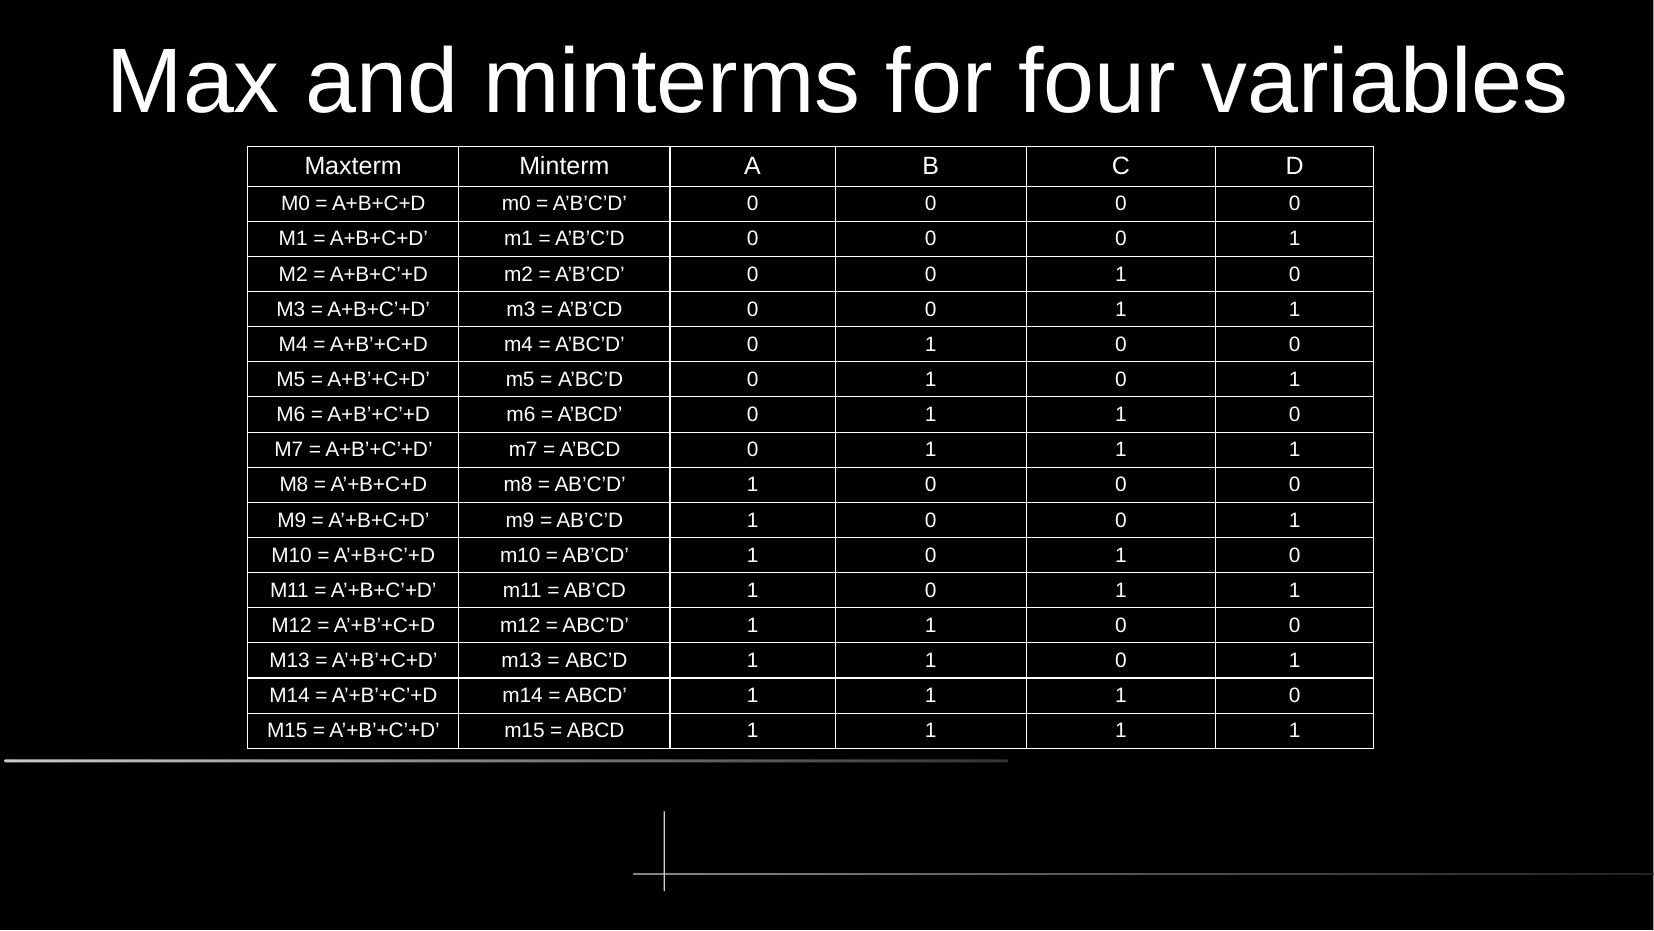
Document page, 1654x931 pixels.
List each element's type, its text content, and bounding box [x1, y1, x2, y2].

table_cell 0 [836, 503, 1026, 537]
table_cell 1 [671, 714, 835, 748]
table_cell 0 [1027, 187, 1215, 221]
table_cell m6 = A’BCD’ [459, 397, 669, 432]
table_cell 0 [671, 397, 835, 432]
table_header A [671, 147, 835, 186]
table_header D [1216, 147, 1373, 186]
table_cell 0 [836, 187, 1026, 221]
table_cell 1 [836, 433, 1026, 467]
table_cell 1 [836, 714, 1026, 748]
table_cell 0 [1216, 538, 1373, 572]
table_cell 1 [836, 362, 1026, 396]
table_cell 0 [1027, 643, 1215, 677]
table_header Maxterm [248, 147, 458, 186]
table_cell M2 = A+B+C’+D [248, 257, 458, 291]
table_cell 1 [1216, 573, 1373, 607]
table_cell 0 [671, 362, 835, 396]
table_cell 1 [1027, 573, 1215, 607]
table_cell 0 [1027, 222, 1215, 256]
table_cell 0 [1216, 608, 1373, 642]
table_cell 1 [1027, 433, 1215, 467]
table_cell m9 = AB’C’D [459, 503, 669, 537]
table_cell 1 [671, 468, 835, 502]
table_cell m2 = A’B’CD’ [459, 257, 669, 291]
table_cell 1 [671, 503, 835, 537]
table_cell M10 = A’+B+C’+D [248, 538, 458, 572]
table_cell 0 [836, 468, 1026, 502]
table_cell 1 [1027, 679, 1215, 713]
table_cell m0 = A’B’C’D’ [459, 187, 669, 221]
table_cell 1 [671, 608, 835, 642]
table_header C [1027, 147, 1215, 186]
table_cell 0 [671, 222, 835, 256]
table_cell 0 [836, 538, 1026, 572]
table_header Minterm [459, 147, 669, 186]
table_cell 0 [1216, 327, 1373, 361]
table_cell M9 = A’+B+C+D’ [248, 503, 458, 537]
table_cell 0 [836, 573, 1026, 607]
table_cell M3 = A+B+C’+D’ [248, 292, 458, 326]
table_cell 0 [671, 327, 835, 361]
table_cell m12 = ABC’D’ [459, 608, 669, 642]
table_cell M15 = A’+B’+C’+D’ [248, 714, 458, 748]
table_cell m11 = AB’CD [459, 573, 669, 607]
table_cell 0 [671, 187, 835, 221]
table_cell 1 [836, 327, 1026, 361]
table_cell 1 [1027, 538, 1215, 572]
table_cell 0 [1027, 468, 1215, 502]
table_cell m14 = ABCD’ [459, 679, 669, 713]
table_cell 1 [671, 643, 835, 677]
table_cell 0 [671, 433, 835, 467]
table_cell M5 = A+B’+C+D’ [248, 362, 458, 396]
table_cell 1 [1216, 292, 1373, 326]
table_cell m15 = ABCD [459, 714, 669, 748]
table_cell m7 = A’BCD [459, 433, 669, 467]
table_cell 1 [1027, 257, 1215, 291]
table_cell 1 [1216, 503, 1373, 537]
table_cell M7 = A+B’+C’+D’ [248, 433, 458, 467]
table_cell m5 = A’BC’D [459, 362, 669, 396]
table_cell m3 = A’B’CD [459, 292, 669, 326]
table_cell m10 = AB’CD’ [459, 538, 669, 572]
table_cell M0 = A+B+C+D [248, 187, 458, 221]
table_cell 1 [1027, 714, 1215, 748]
table_cell 1 [836, 608, 1026, 642]
table_cell M12 = A’+B’+C+D [248, 608, 458, 642]
table_cell 0 [1216, 468, 1373, 502]
table_cell m8 = AB’C’D’ [459, 468, 669, 502]
table_header B [836, 147, 1026, 186]
table_cell 1 [671, 573, 835, 607]
table_cell M13 = A’+B’+C+D’ [248, 643, 458, 677]
table_cell 1 [1216, 714, 1373, 748]
table_cell 1 [836, 397, 1026, 432]
table_cell M14 = A’+B’+C’+D [248, 679, 458, 713]
table_cell 1 [1216, 362, 1373, 396]
table_cell 0 [1027, 503, 1215, 537]
table_cell 0 [836, 222, 1026, 256]
table_cell m13 = ABC’D [459, 643, 669, 677]
table_cell 1 [671, 538, 835, 572]
table_cell 0 [836, 257, 1026, 291]
table_cell 0 [1216, 679, 1373, 713]
table_cell M1 = A+B+C+D’ [248, 222, 458, 256]
table_cell 0 [1027, 608, 1215, 642]
table_cell 0 [836, 292, 1026, 326]
table_cell 1 [1027, 292, 1215, 326]
table_cell 0 [1027, 362, 1215, 396]
table_cell m1 = A’B’C’D [459, 222, 669, 256]
title Max and minterms for four variables [23, 0, 1654, 163]
table_cell M11 = A’+B+C’+D’ [248, 573, 458, 607]
table_cell 1 [1027, 397, 1215, 432]
table_cell M8 = A’+B+C+D [248, 468, 458, 502]
table_cell 1 [836, 679, 1026, 713]
table_cell 0 [1216, 257, 1373, 291]
table_cell 0 [1027, 327, 1215, 361]
table_cell 1 [1216, 643, 1373, 677]
table_cell 0 [671, 257, 835, 291]
table_cell 1 [1216, 433, 1373, 467]
table_cell 1 [836, 643, 1026, 677]
table_cell 0 [671, 292, 835, 326]
table_cell 1 [1216, 222, 1373, 256]
table_cell 0 [1216, 187, 1373, 221]
table_cell 1 [671, 679, 835, 713]
table_cell M6 = A+B’+C’+D [248, 397, 458, 432]
table_cell M4 = A+B’+C+D [248, 327, 458, 361]
table_cell 0 [1216, 397, 1373, 432]
table_cell m4 = A’BC’D’ [459, 327, 669, 361]
